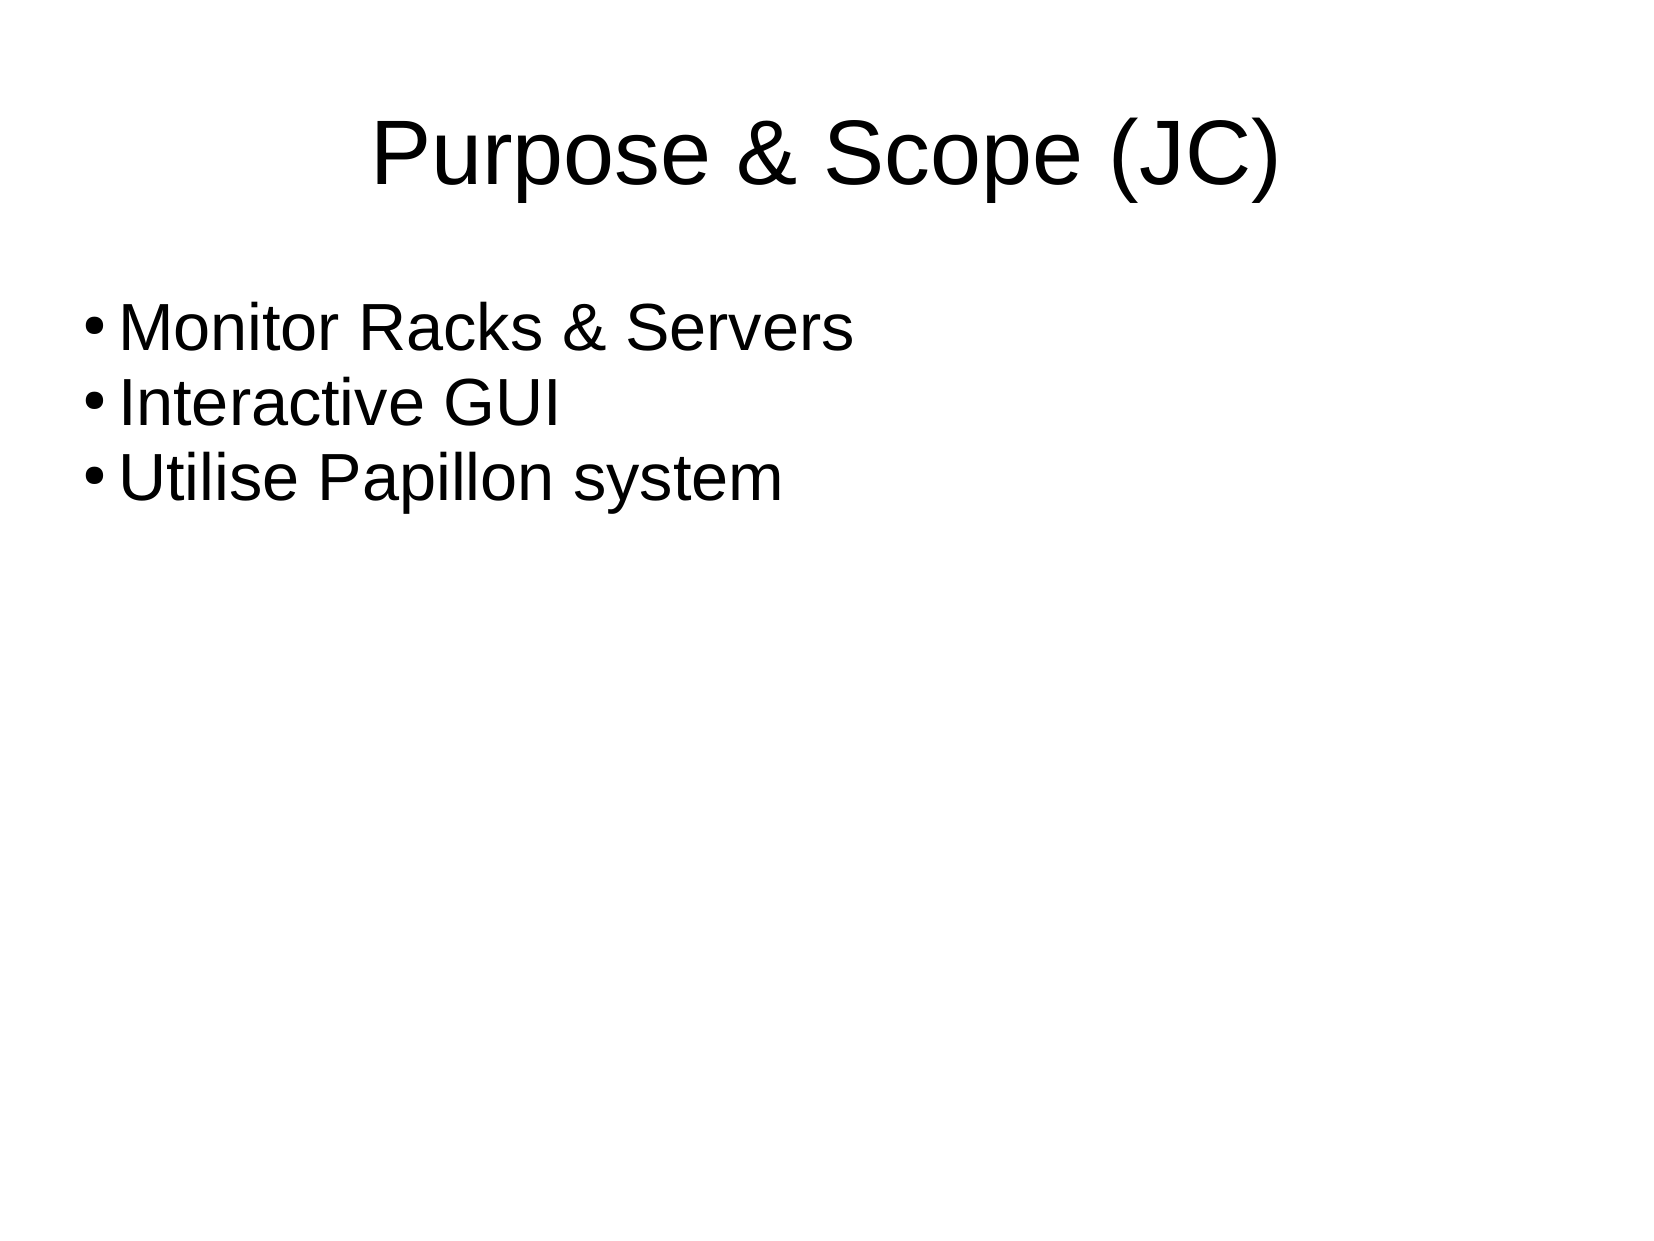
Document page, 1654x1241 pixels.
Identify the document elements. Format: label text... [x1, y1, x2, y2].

title Purpose & Scope (JC) [82, 49, 1571, 257]
subtitle Monitor Racks & Servers Interactive GUI Utilise Papillon system [82, 290, 1571, 1010]
